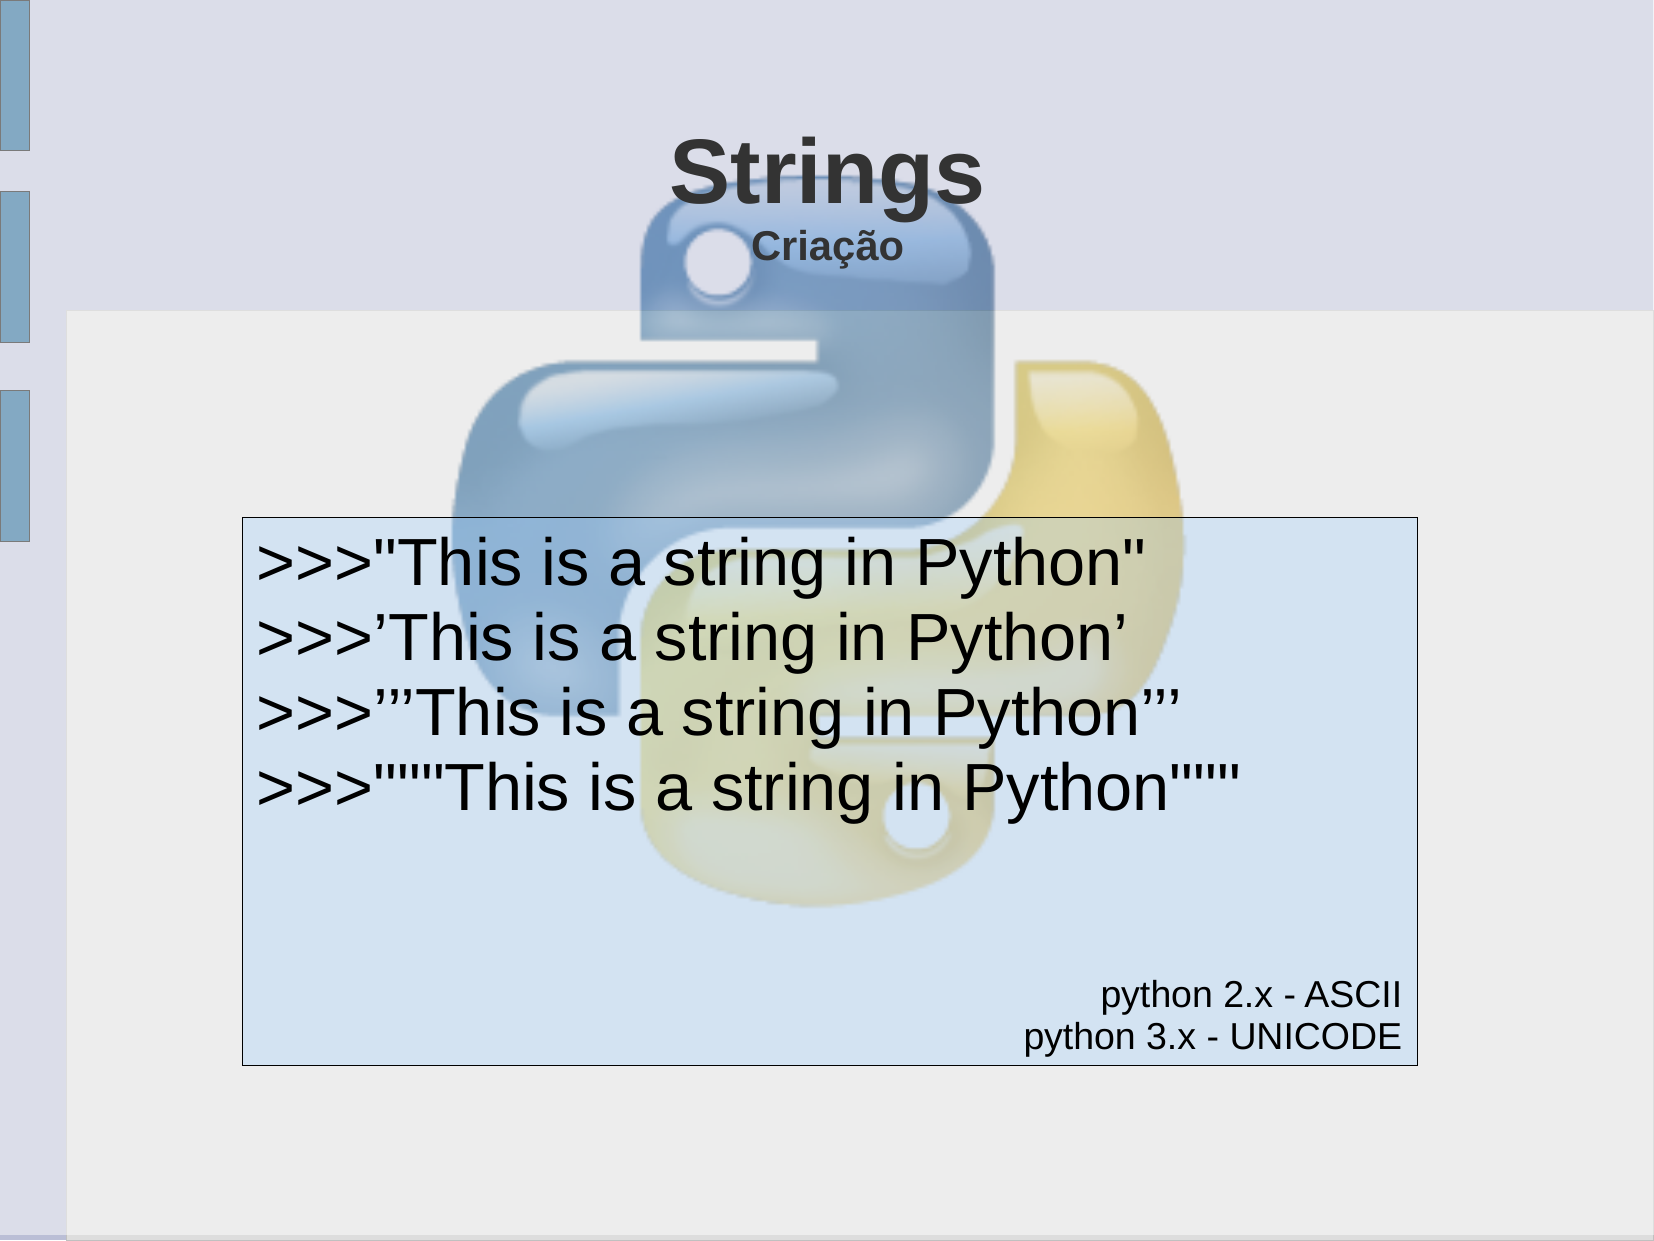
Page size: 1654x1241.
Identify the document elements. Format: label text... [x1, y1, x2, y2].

picture [0, 0, 1654, 1235]
title Strings Criação [121, 91, 1534, 299]
text_box >>>"This is a string in Python" >>>’This is a string in Python’ >>>’’’This is a string in Python’’’ >>>"""This is a string in Python""" python 2.x - ASCII python 3.x - UNICODE [242, 517, 1418, 1066]
